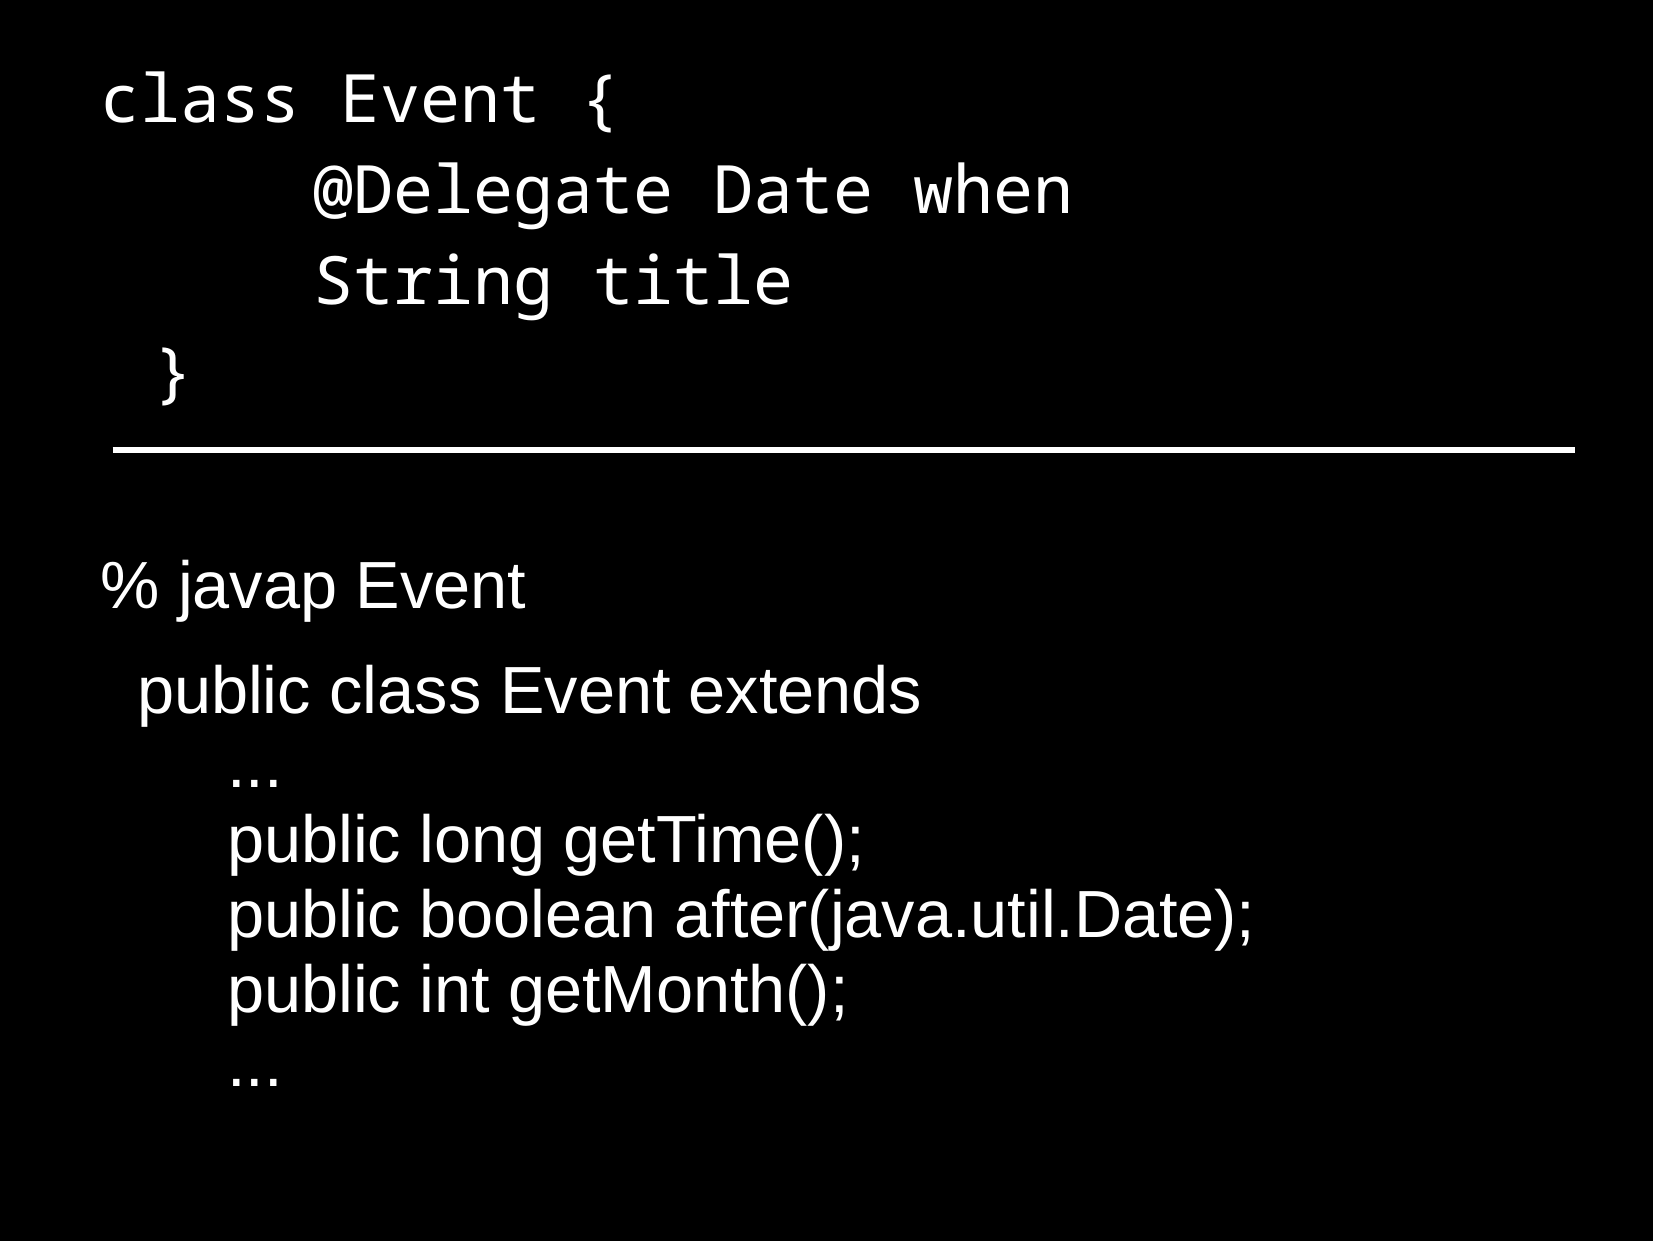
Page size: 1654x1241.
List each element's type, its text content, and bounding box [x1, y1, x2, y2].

list class Event { @Delegate Date when String title } % javap Event public class Event extends ... public long getTime(); public boolean after(java.util.Date); public int getMonth(); ... [82, 51, 1571, 1115]
